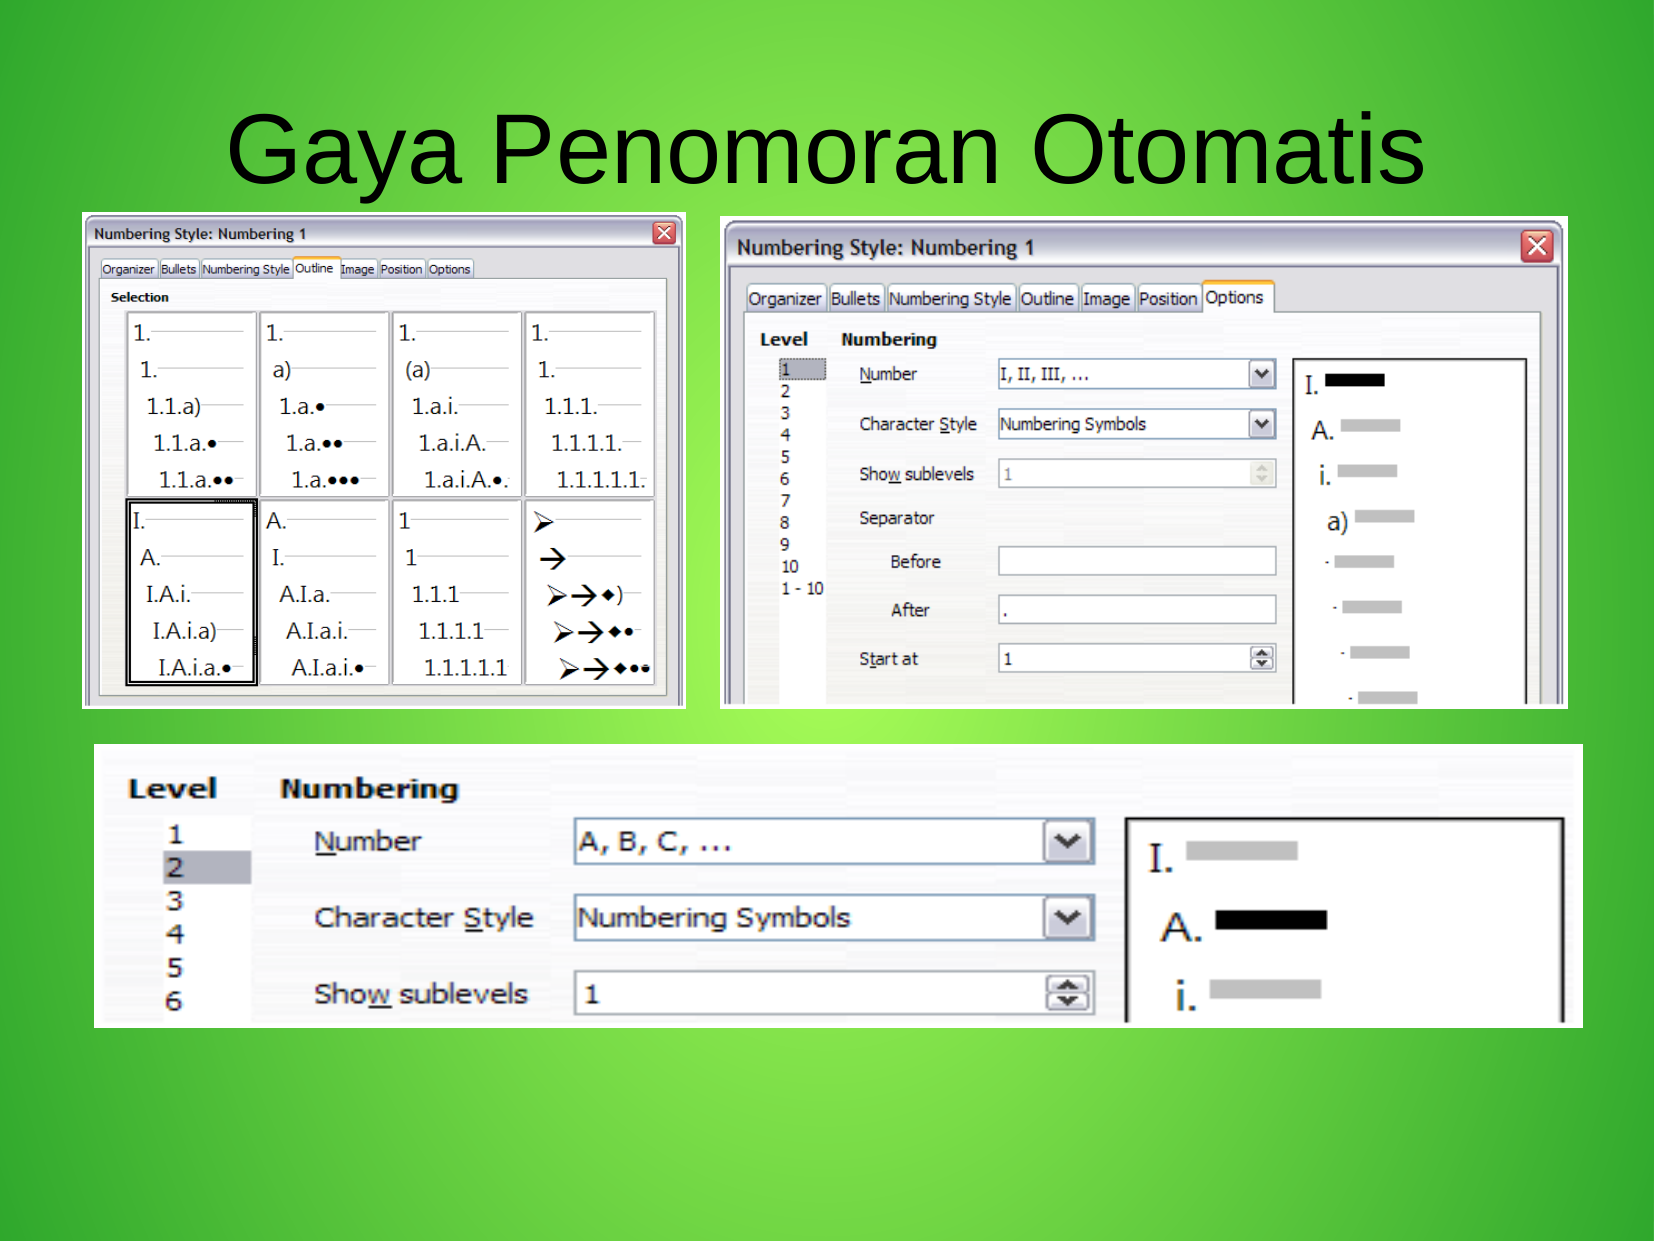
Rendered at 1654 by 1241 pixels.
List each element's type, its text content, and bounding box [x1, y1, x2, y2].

picture [82, 212, 686, 709]
picture [720, 216, 1568, 709]
title Gaya Penomoran Otomatis [82, 47, 1571, 252]
picture [94, 744, 1583, 1028]
